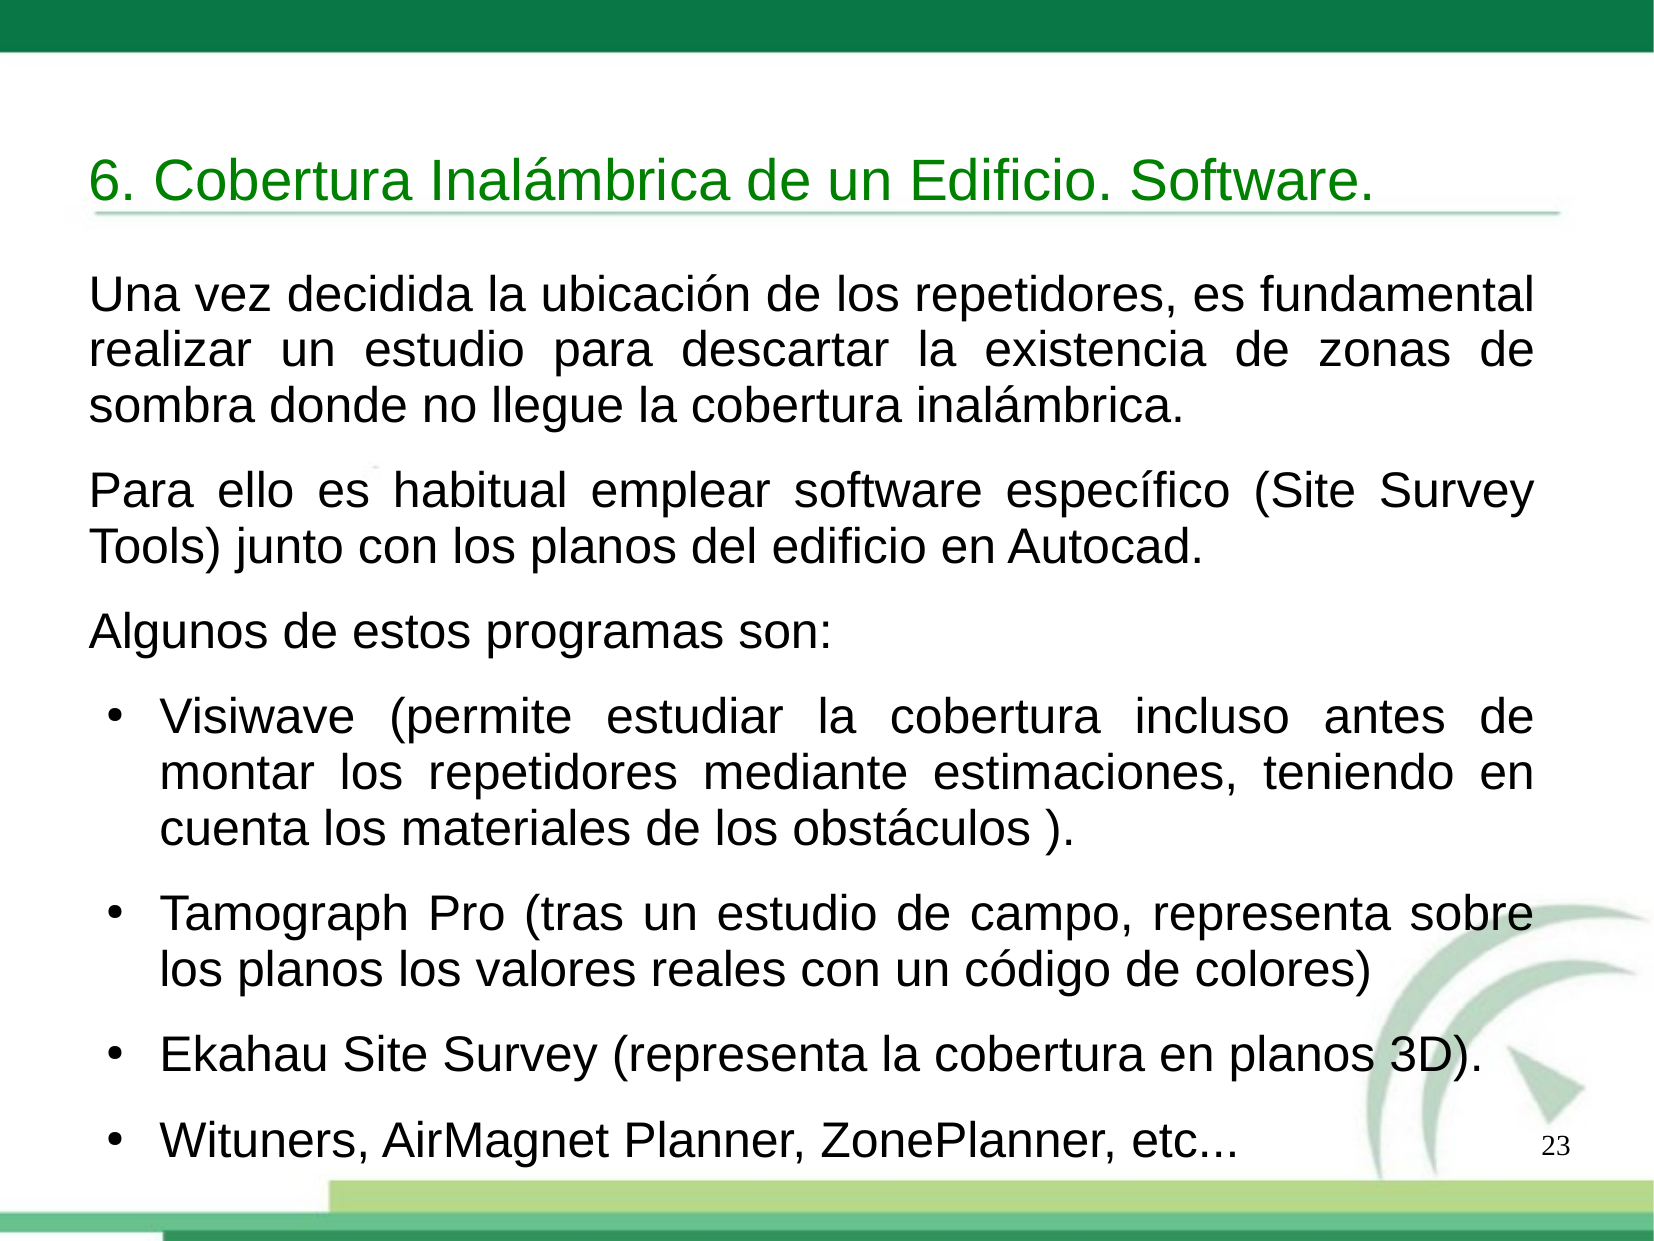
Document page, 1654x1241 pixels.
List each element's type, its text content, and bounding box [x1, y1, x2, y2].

text_box 6. Cobertura Inalámbrica de un Edificio. Software. [88, 147, 1565, 223]
picture [0, 0, 1654, 1241]
list Una vez decidida la ubicación de los repetidores, es fundamental realizar un estudio para descartar la existencia de zonas de sombra donde no llegue la cobertura inalámbrica. Para ello es habitual emplear software específico (Site Survey Tools) junto con los planos del edificio en Autocad. Algunos de estos programas son: Visiwave (permite estudiar la cobertura incluso antes de montar los repetidores mediante estimaciones, teniendo en cuenta los materiales de los obstáculos ). Tamograph Pro (tras un estudio de campo, representa sobre los planos los valores reales con un código de colores) Ekahau Site Survey (representa la cobertura en planos 3D). Wituners, AirMagnet Planner, ZonePlanner, etc... [88, 265, 1536, 1241]
